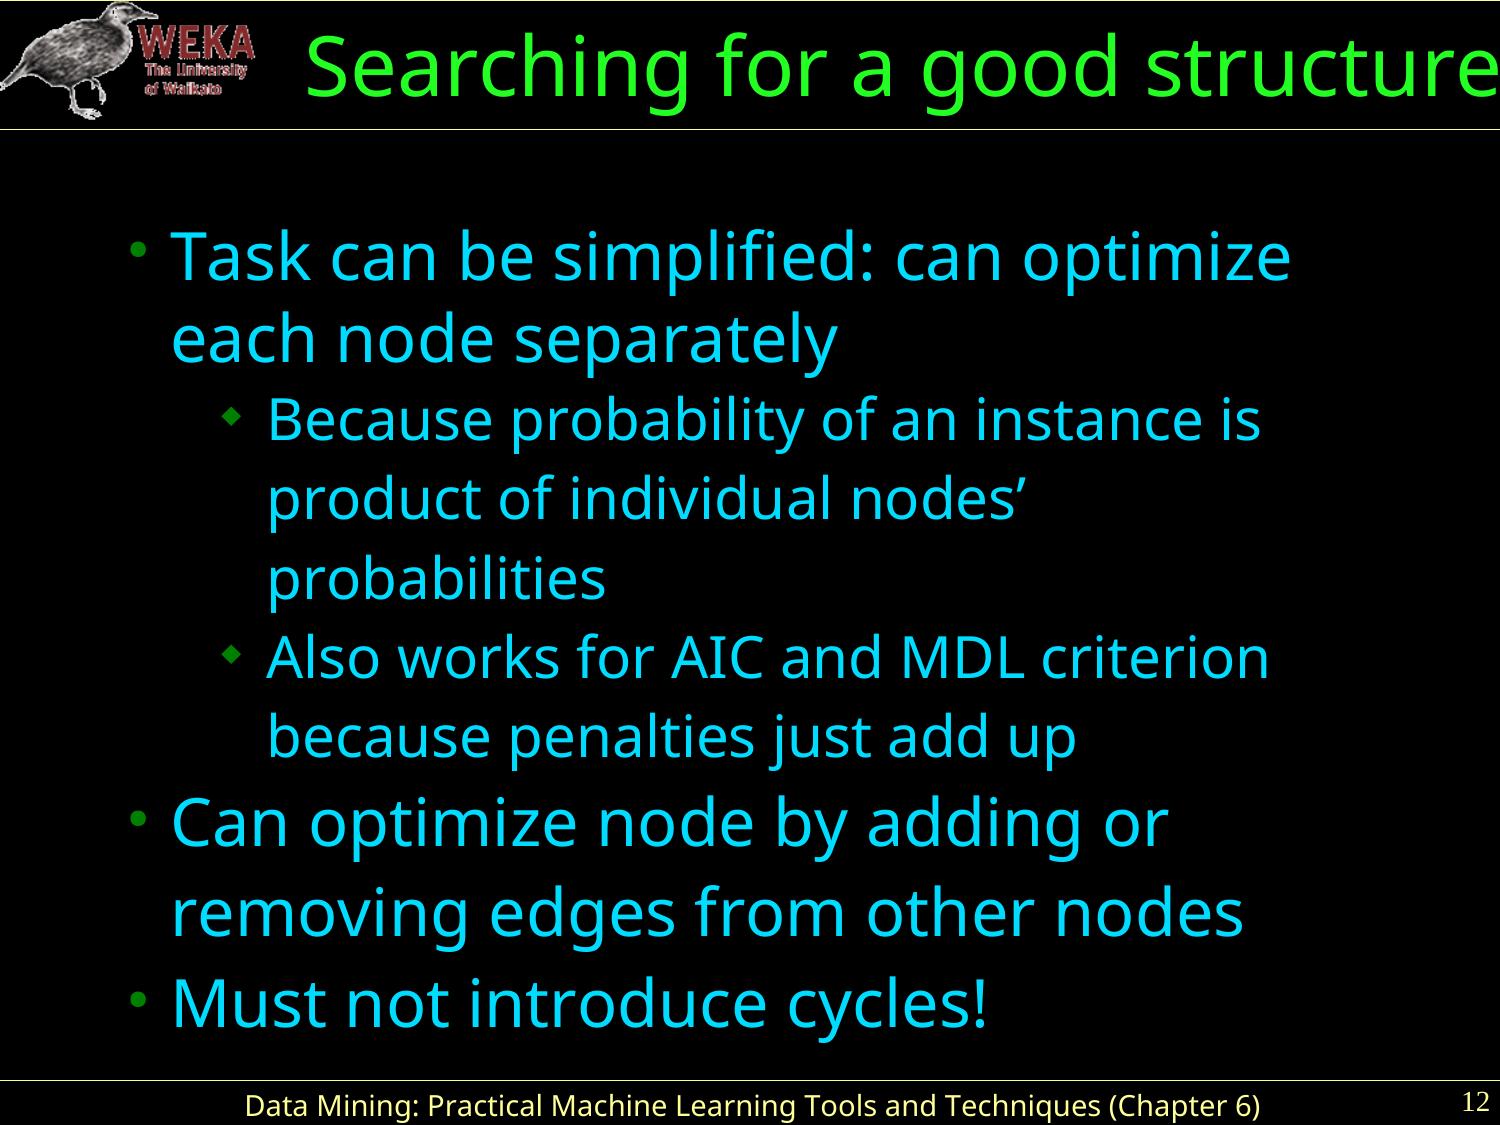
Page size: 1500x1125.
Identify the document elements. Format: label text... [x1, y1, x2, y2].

title Searching for a good structure [289, 0, 1500, 159]
text_box Task can be simplified: can optimize each node separately Because probability of an instance is product of individual nodes’ probabilities Also works for AIC and MDL criterion because penalties just add up Can optimize node by adding or removing edges from other nodes Must not introduce cycles! [112, 207, 1388, 958]
picture [0, 1, 266, 129]
